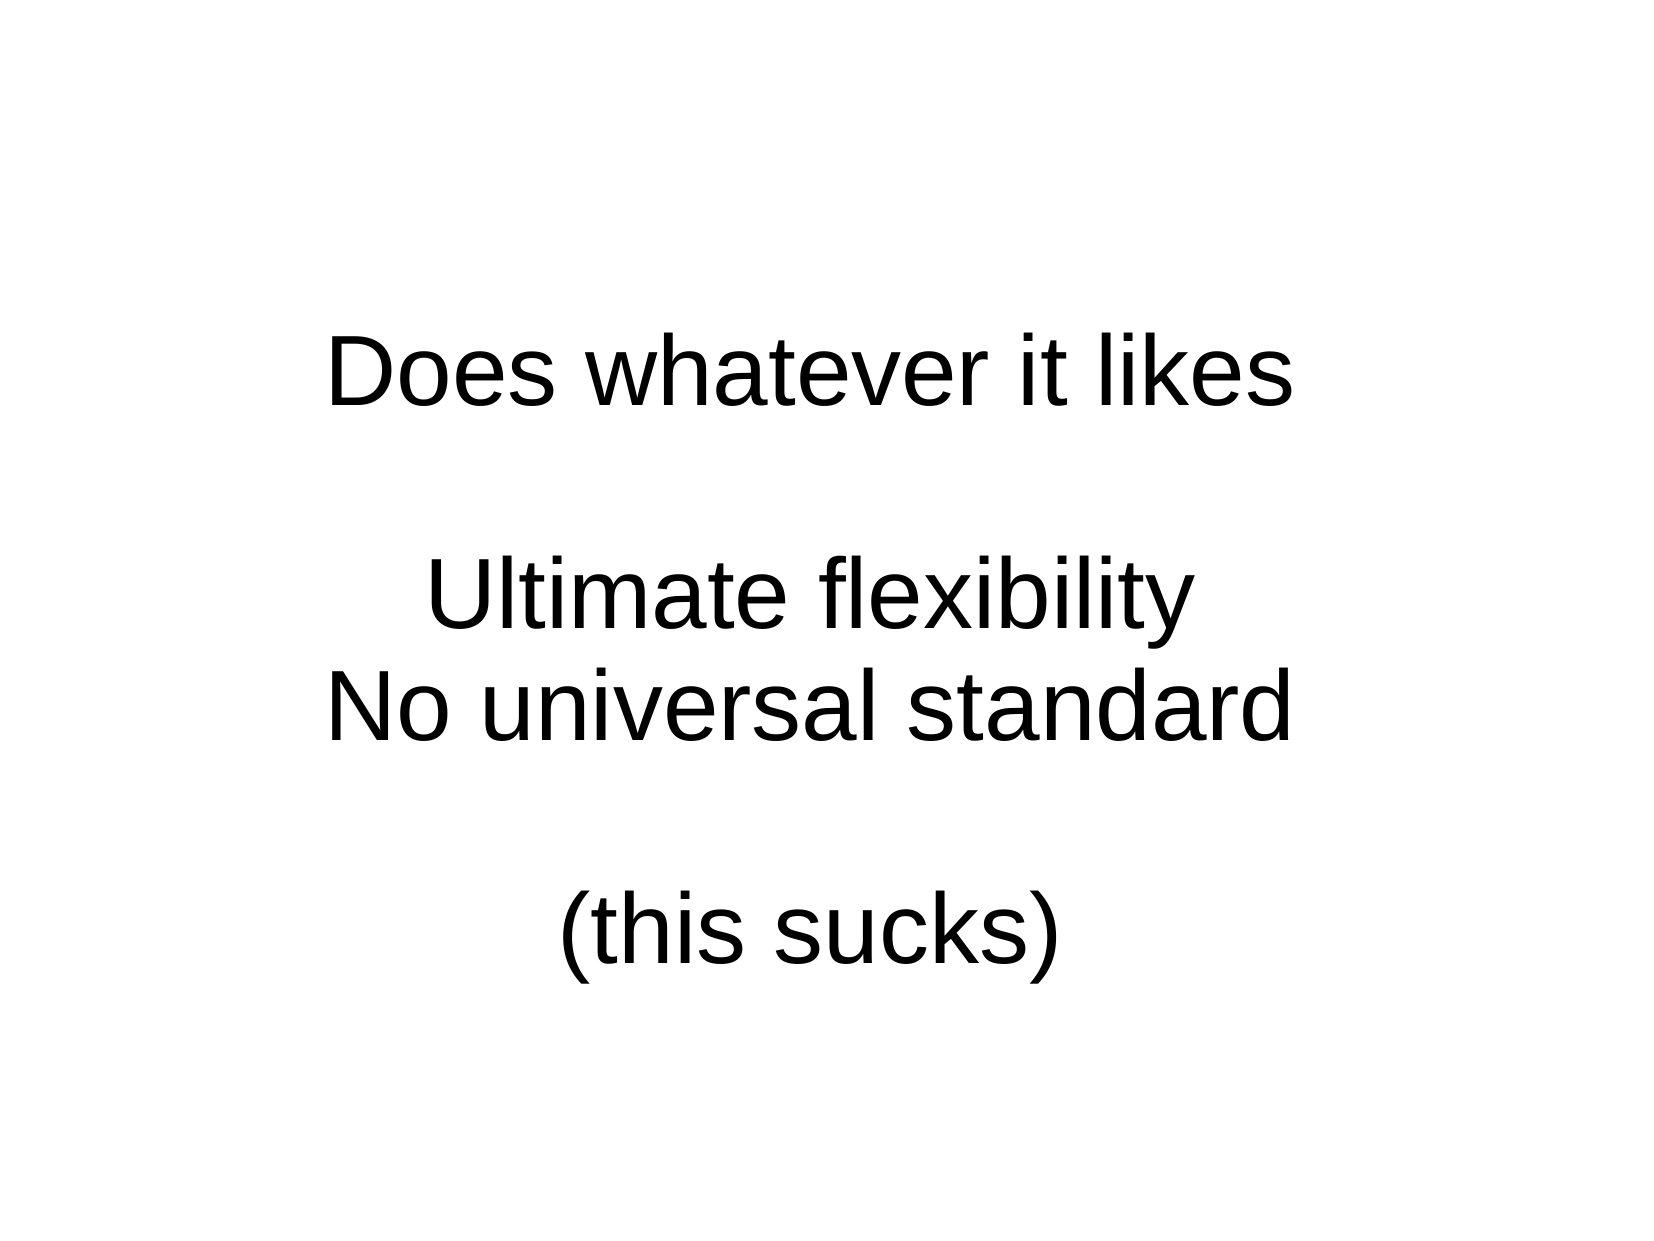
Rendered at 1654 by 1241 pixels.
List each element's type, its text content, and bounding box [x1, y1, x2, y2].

text_box Does whatever it likes Ultimate flexibility No universal standard (this sucks) [82, 290, 1538, 1010]
